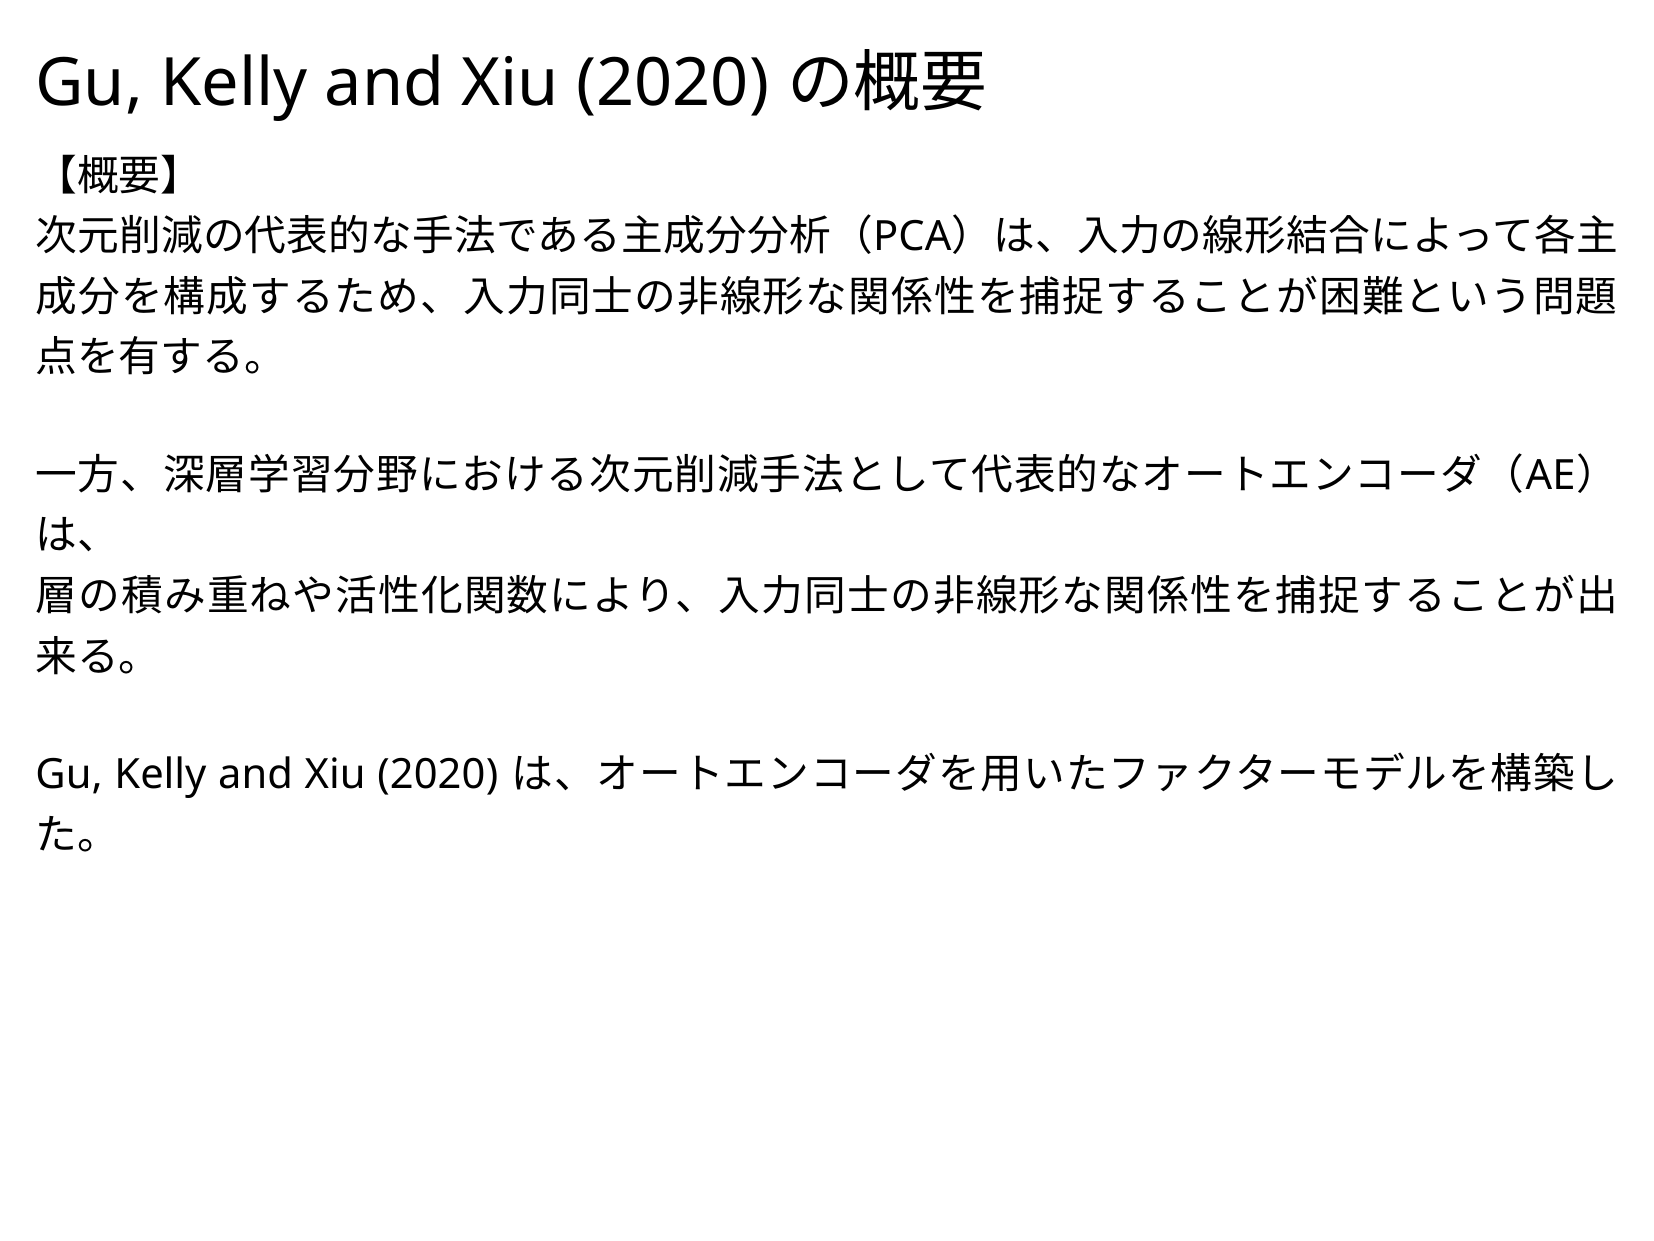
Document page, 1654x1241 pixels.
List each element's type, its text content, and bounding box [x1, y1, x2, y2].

title Gu, Kelly and Xiu (2020) の概要 [35, 23, 1619, 130]
subtitle 【概要】 次元削減の代表的な手法である主成分分析（PCA）は、入力の線形結合によって各主成分を構成するため、入力同士の非線形な関係性を捕捉することが困難という問題点を有する。 一方、深層学習分野における次元削減手法として代表的なオートエンコーダ（AE）は、 層の積み重ねや活性化関数により、入力同士の非線形な関係性を捕捉することが出来る。 Gu, Kelly and Xiu (2020) は、オートエンコーダを用いたファクターモデルを構築した。 [35, 141, 1619, 1109]
